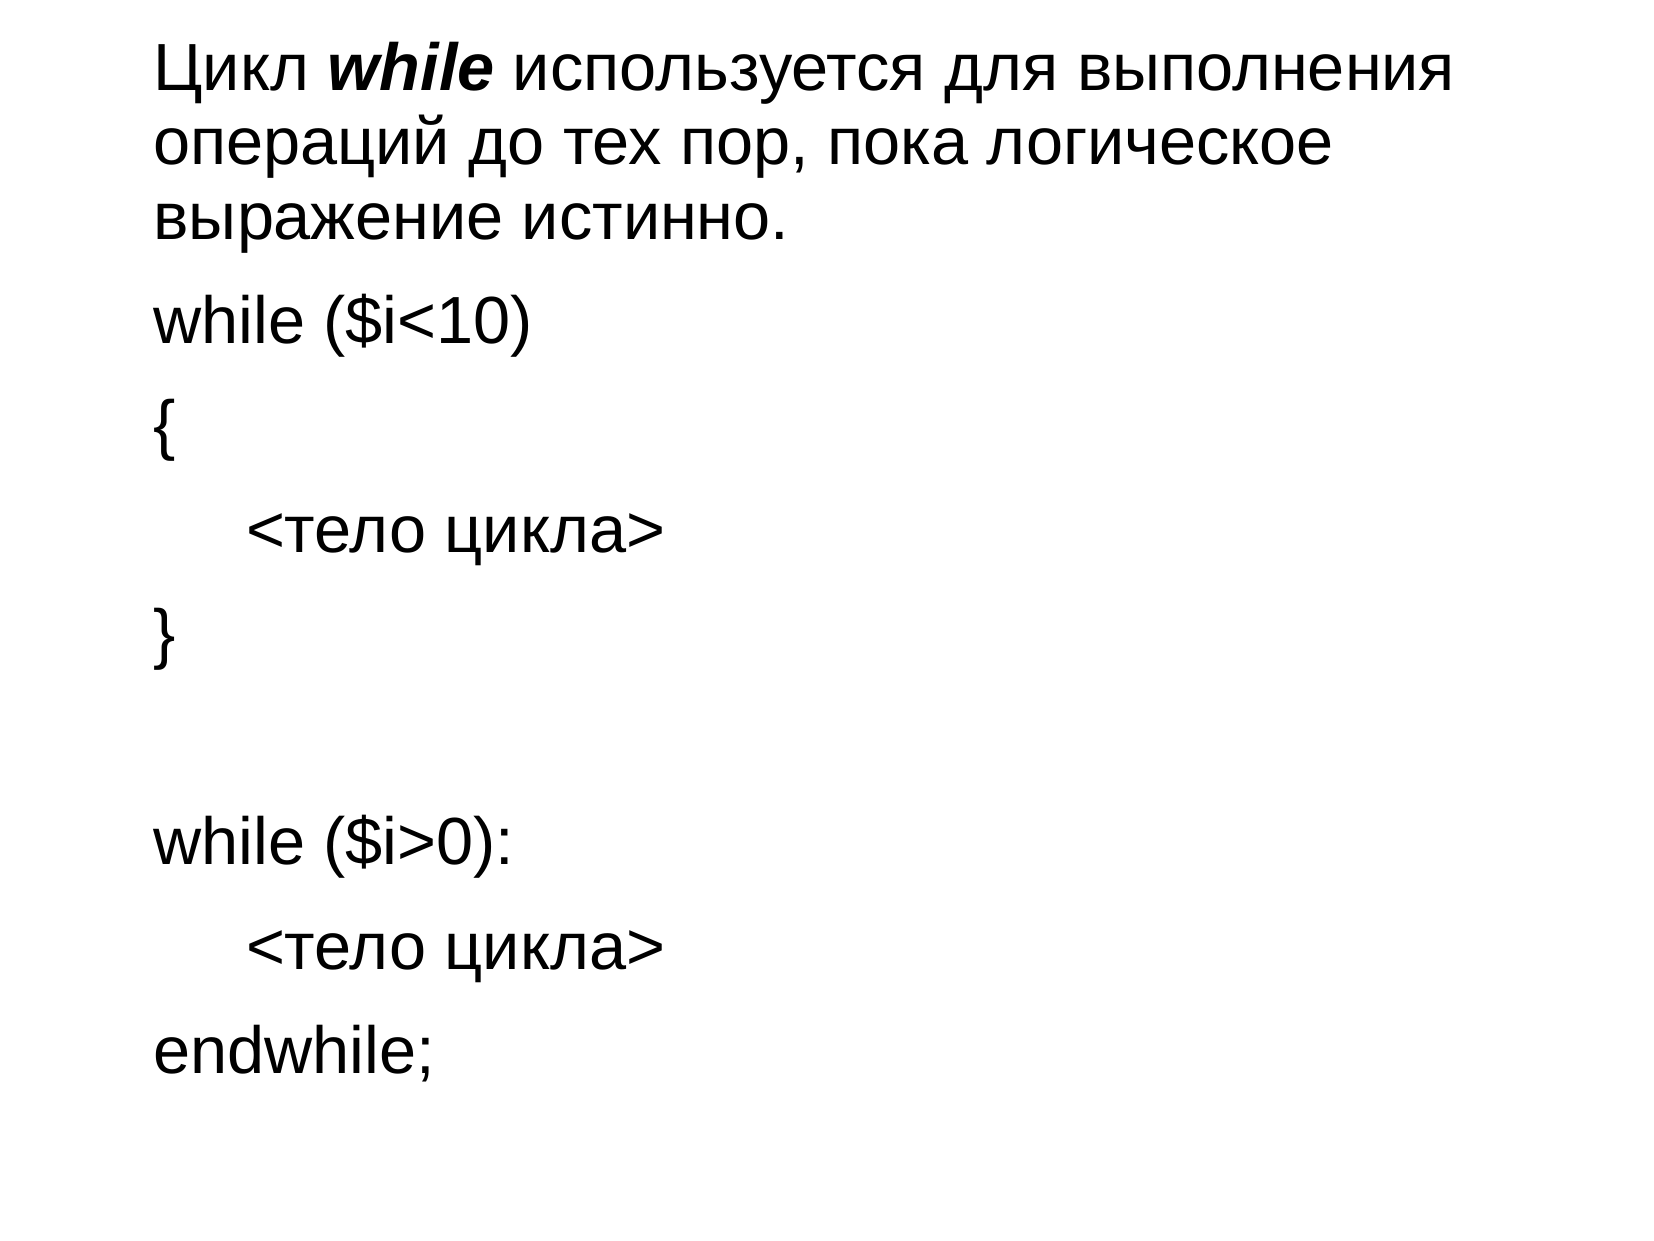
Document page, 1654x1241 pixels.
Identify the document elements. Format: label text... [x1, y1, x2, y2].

list Цикл while используется для выполнения операций до тех пор, пока логическое выражение истинно. while ($i<10) { <тело цикла> } while ($i>0): <тело цикла> endwhile; [82, 29, 1571, 1182]
